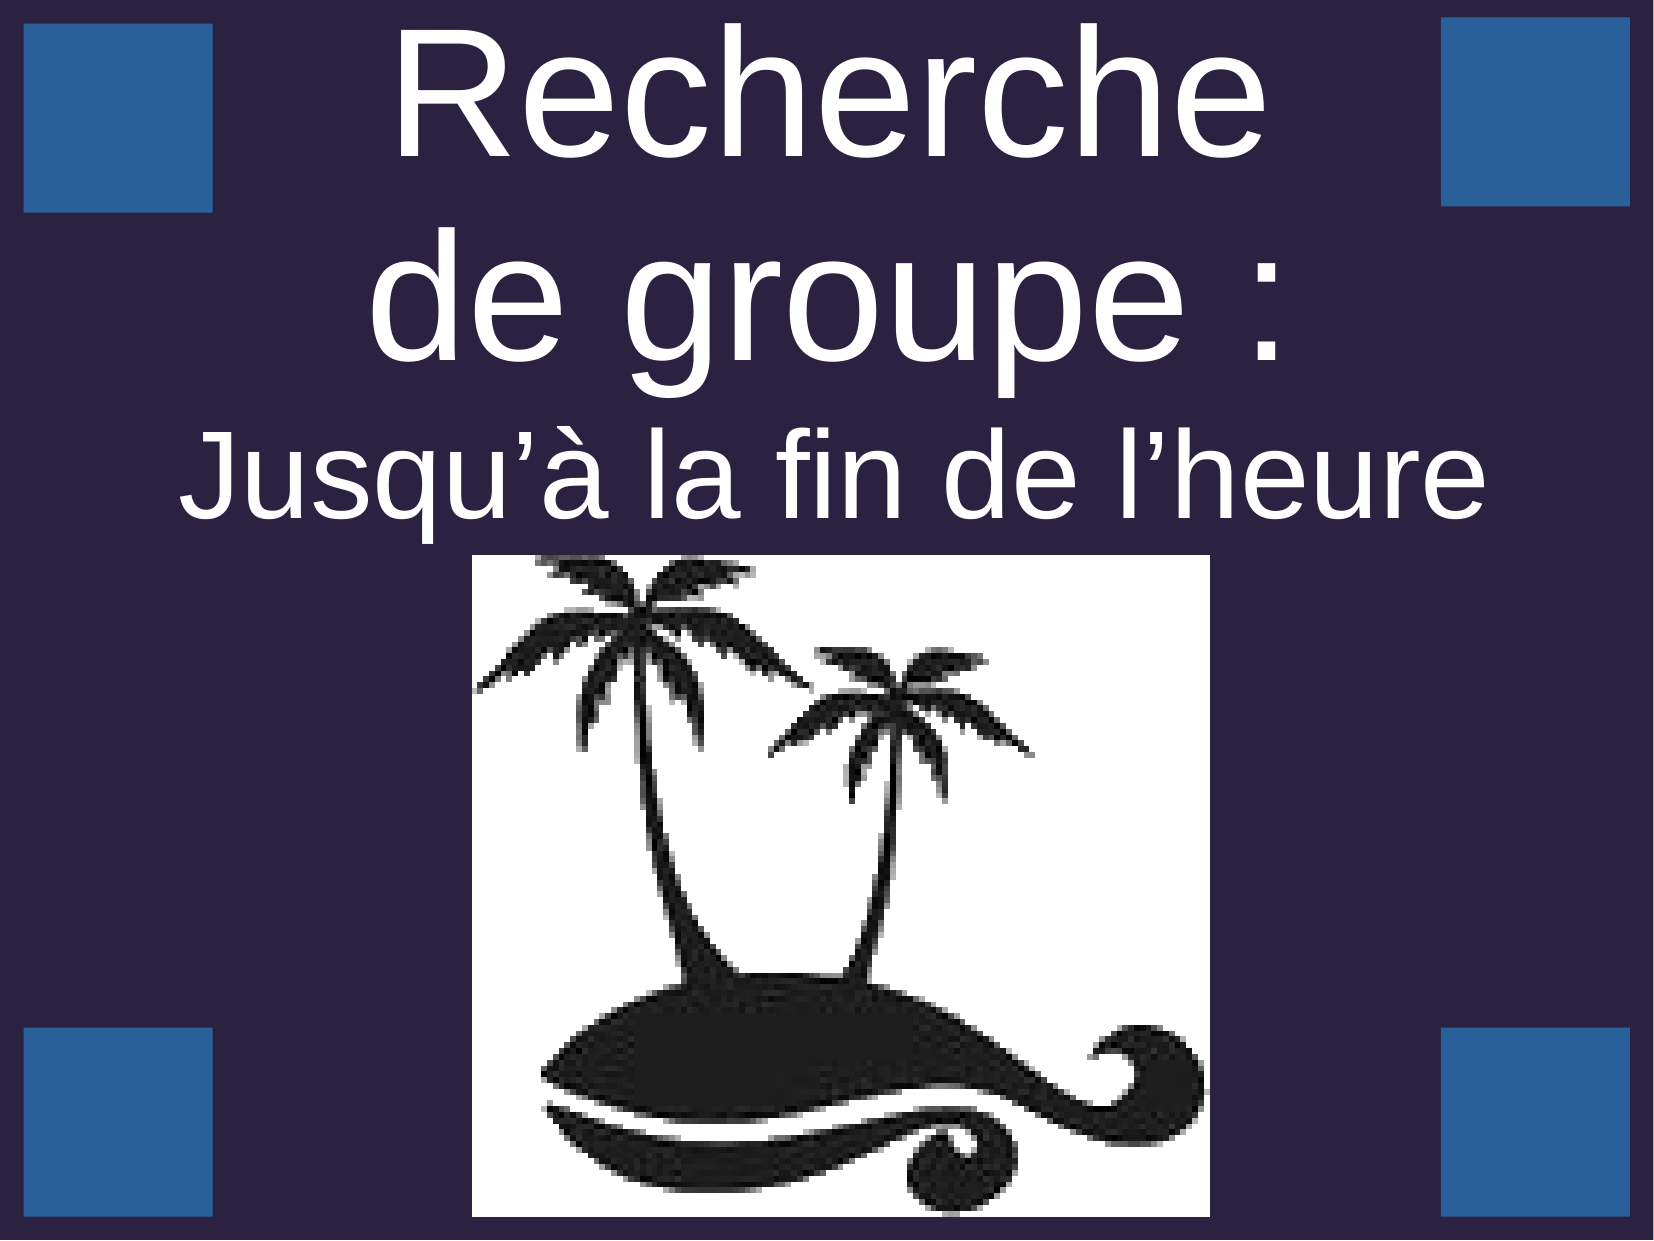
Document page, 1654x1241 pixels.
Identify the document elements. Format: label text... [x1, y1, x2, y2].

text_box [1440, 1027, 1630, 1217]
picture [472, 555, 1210, 1217]
text_box [23, 1027, 213, 1217]
title Jusqu’à la fin de l’heure [46, 348, 1625, 603]
title Recherche de groupe : [2, 0, 1654, 432]
text_box [23, 23, 213, 213]
text_box [1440, 17, 1630, 207]
